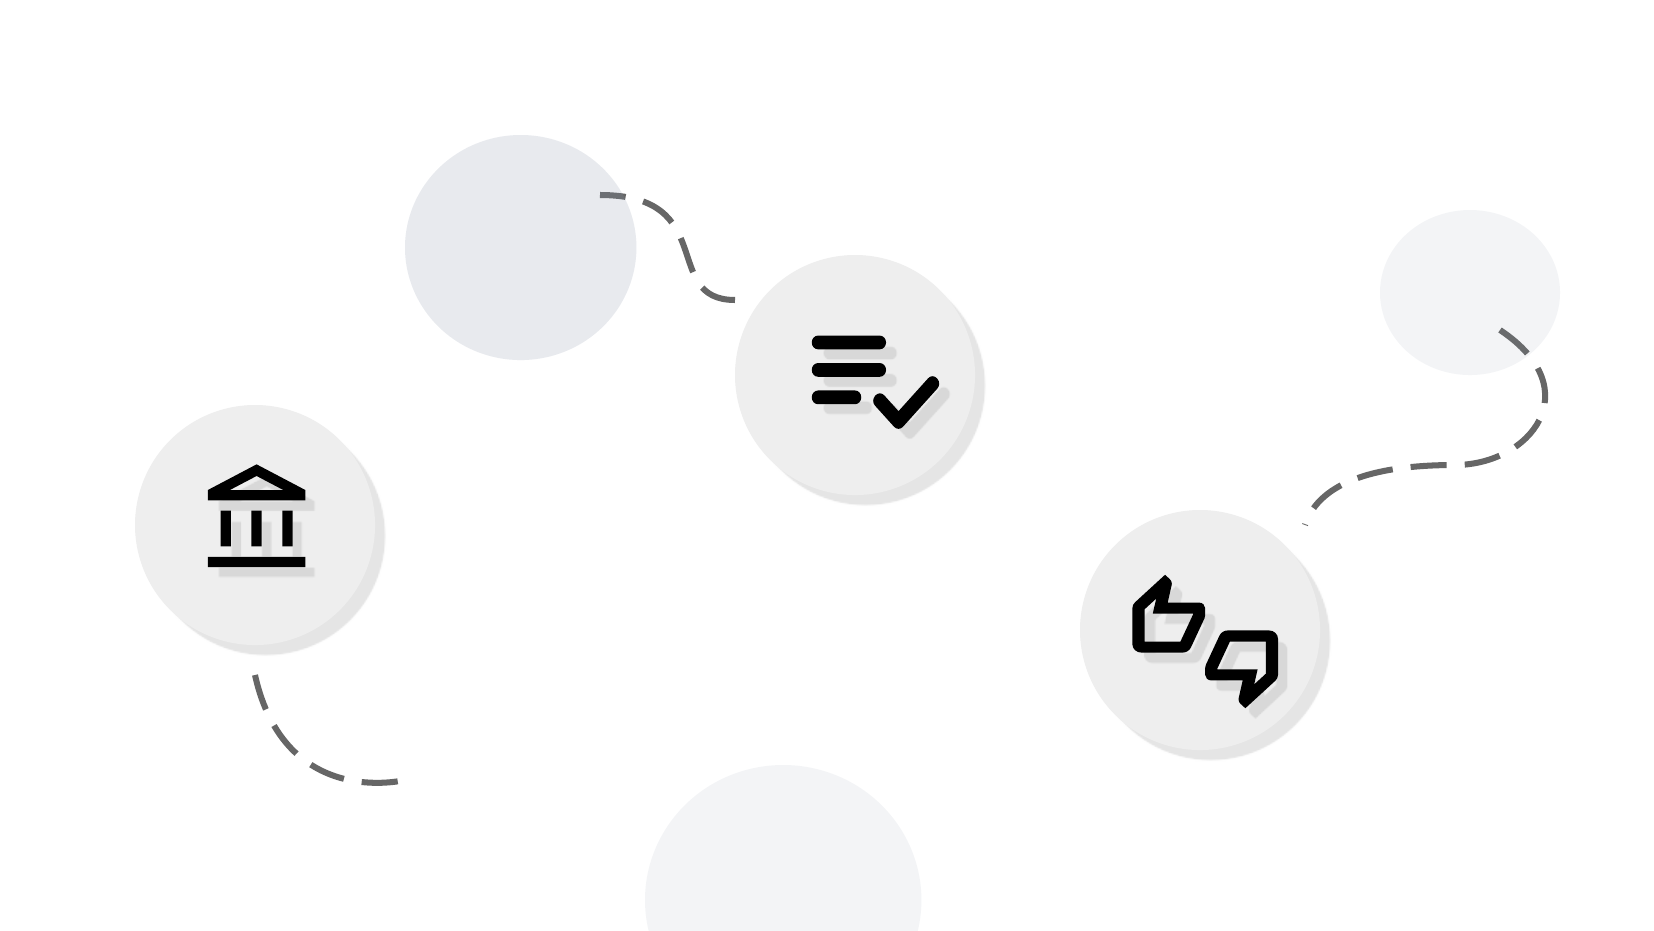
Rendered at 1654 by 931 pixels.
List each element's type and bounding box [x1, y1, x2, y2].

picture [195, 456, 324, 586]
picture [1129, 572, 1282, 712]
text_box [405, 135, 637, 361]
picture [796, 291, 952, 463]
